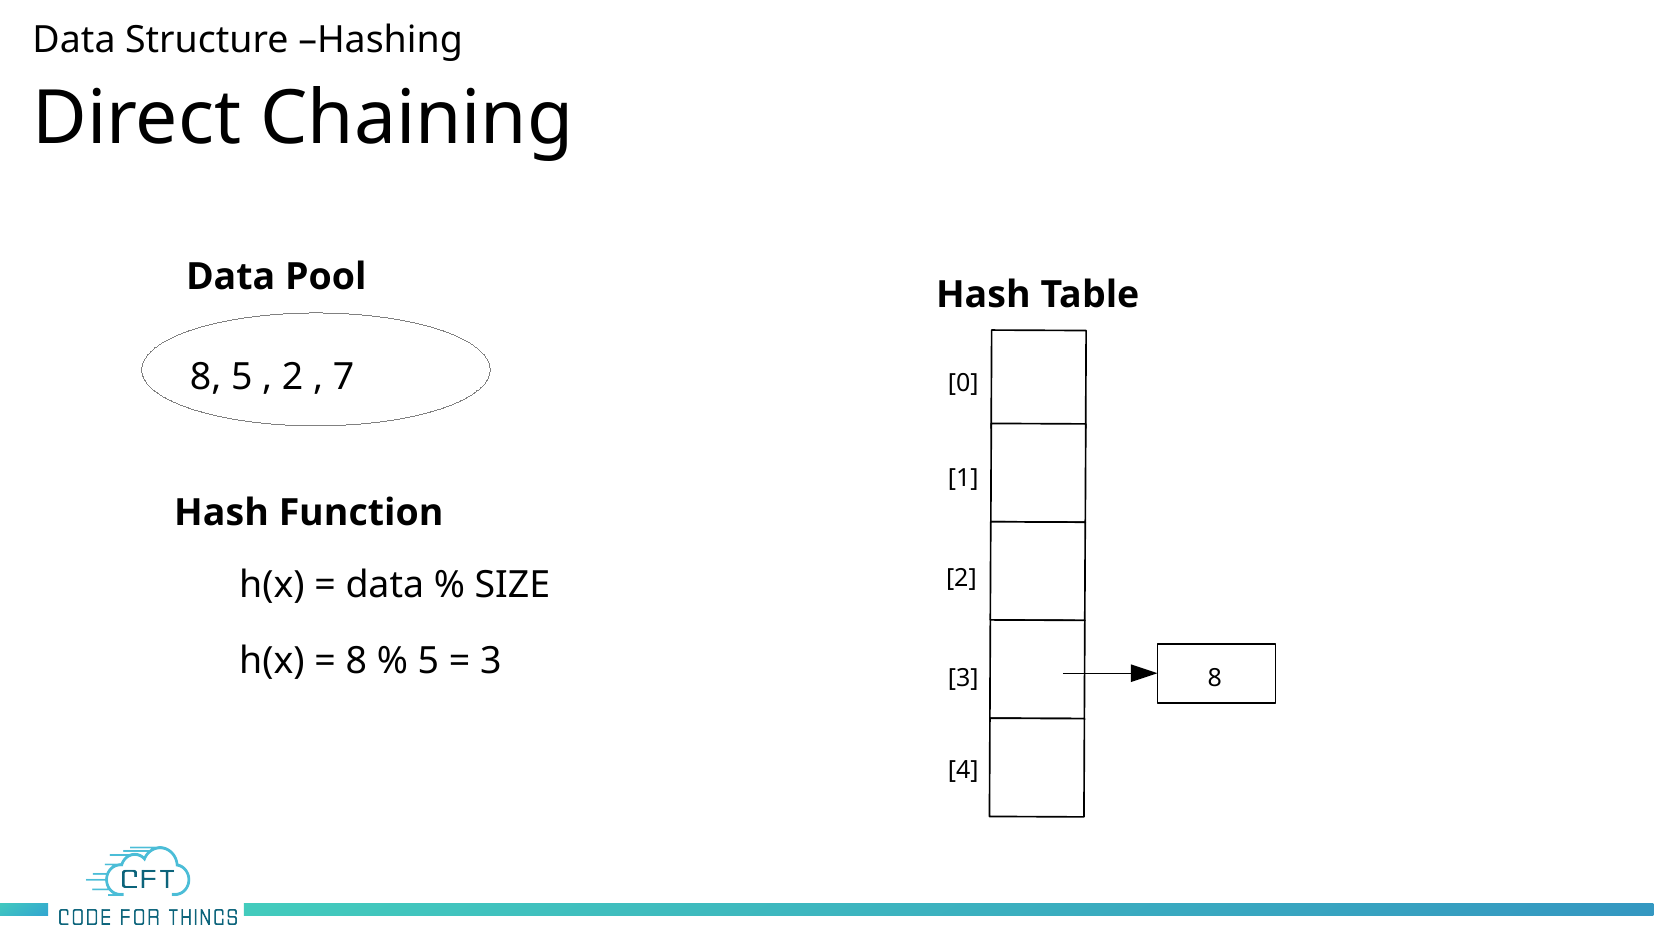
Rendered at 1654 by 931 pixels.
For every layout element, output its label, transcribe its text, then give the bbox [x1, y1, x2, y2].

text_box h(x) = data % SIZE [188, 549, 626, 615]
text_box [0] [933, 357, 1009, 402]
text_box Hash Function [124, 478, 520, 537]
picture [59, 846, 237, 925]
text_box [989, 330, 1087, 817]
title Data Structure –Hashing Direct Chaining [32, 12, 1184, 166]
text_box [163, 312, 469, 342]
text_box 8 [1192, 652, 1241, 697]
text_box Data Pool [135, 242, 420, 308]
text_box h(x) = 8 % 5 = 3 [188, 625, 626, 691]
text_box [3] [933, 652, 1004, 697]
text_box [1157, 643, 1276, 703]
text_box [4] [933, 744, 999, 789]
text_box [1] [933, 451, 1010, 497]
text_box Hash Table [885, 259, 1205, 319]
text_box [173, 402, 459, 426]
text_box 8, 5 , 2 , 7 [129, 342, 532, 402]
text_box [2] [931, 552, 1003, 597]
